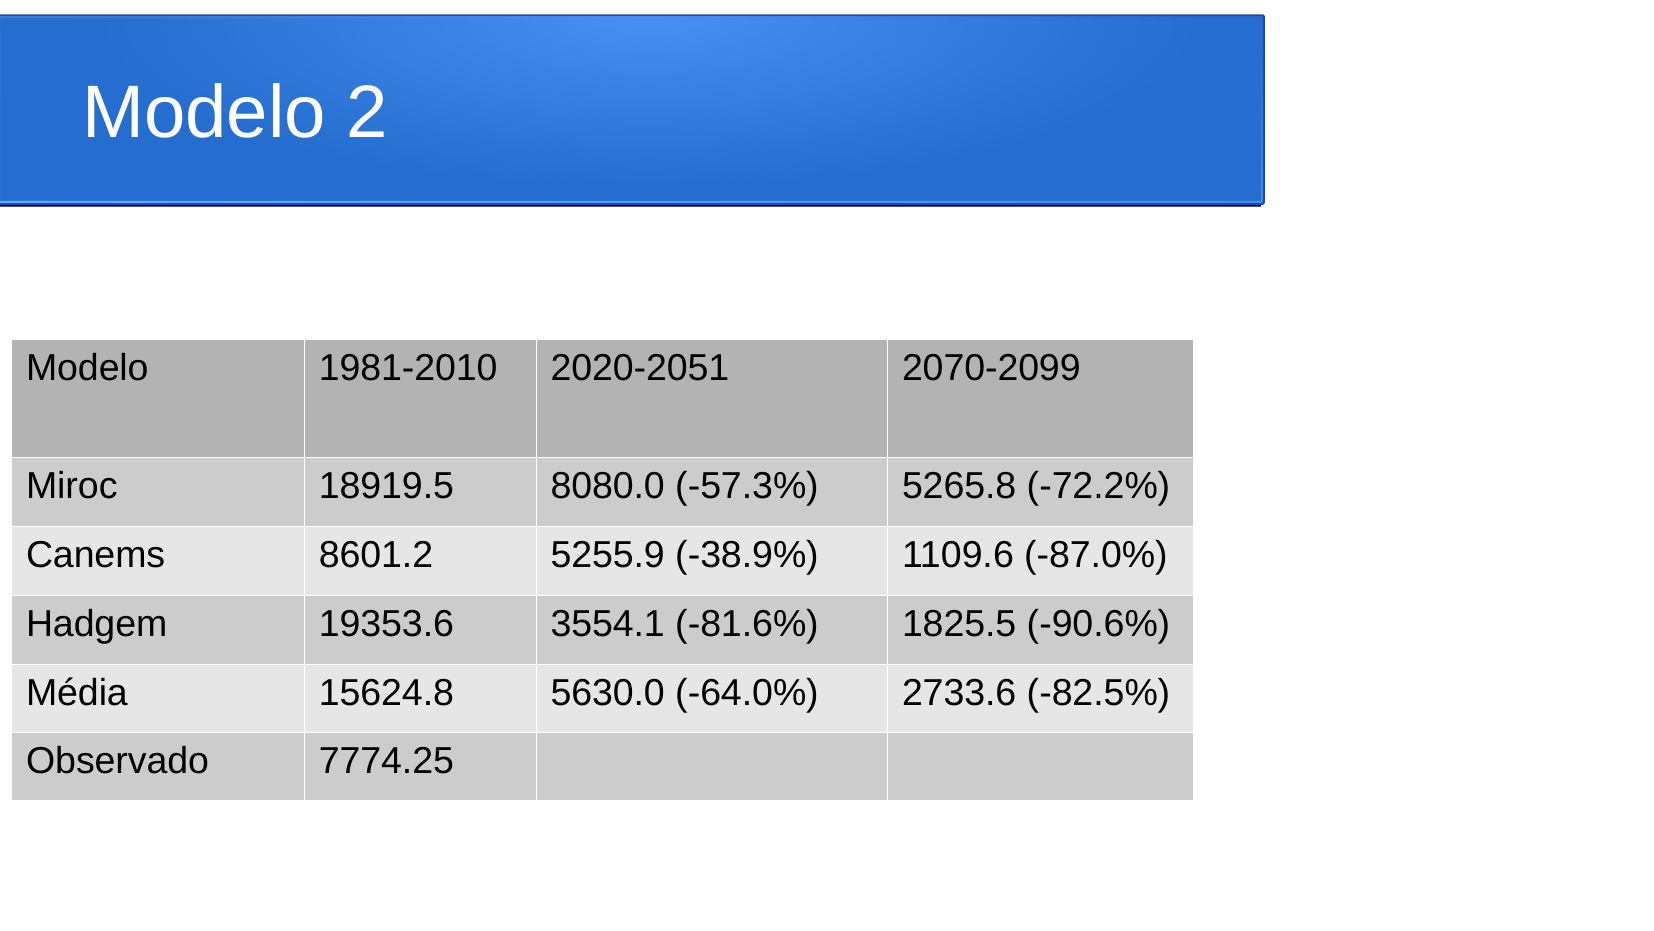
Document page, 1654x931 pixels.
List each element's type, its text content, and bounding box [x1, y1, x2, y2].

table_cell 5255.9 (-38.9%) [537, 527, 887, 595]
table_cell 7774.25 [305, 733, 536, 800]
table_cell 2733.6 (-82.5%) [888, 665, 1193, 732]
table_cell 8601.2 [305, 527, 536, 595]
table_cell 5630.0 (-64.0%) [537, 665, 887, 732]
table_cell 1825.5 (-90.6%) [888, 596, 1193, 664]
table_header 1981-2010 [305, 340, 536, 457]
table_cell 1109.6 (-87.0%) [888, 527, 1193, 595]
table_cell Miroc [12, 458, 304, 526]
table_header 2020-2051 [537, 340, 887, 457]
table_cell 8080.0 (-57.3%) [537, 458, 887, 526]
table_header 2070-2099 [888, 340, 1193, 457]
table_cell 3554.1 (-81.6%) [537, 596, 887, 664]
title Modelo 2 [82, 29, 1235, 196]
table_cell [888, 733, 1193, 800]
table_cell Hadgem [12, 596, 304, 664]
table_cell 19353.6 [305, 596, 536, 664]
table_header Modelo [12, 340, 304, 457]
table_cell [537, 733, 887, 800]
table_cell 5265.8 (-72.2%) [888, 458, 1193, 526]
table_cell Canems [12, 527, 304, 595]
table_cell 15624.8 [305, 665, 536, 732]
table_cell Observado [12, 733, 304, 800]
table_cell 18919.5 [305, 458, 536, 526]
table_cell Média [12, 665, 304, 732]
